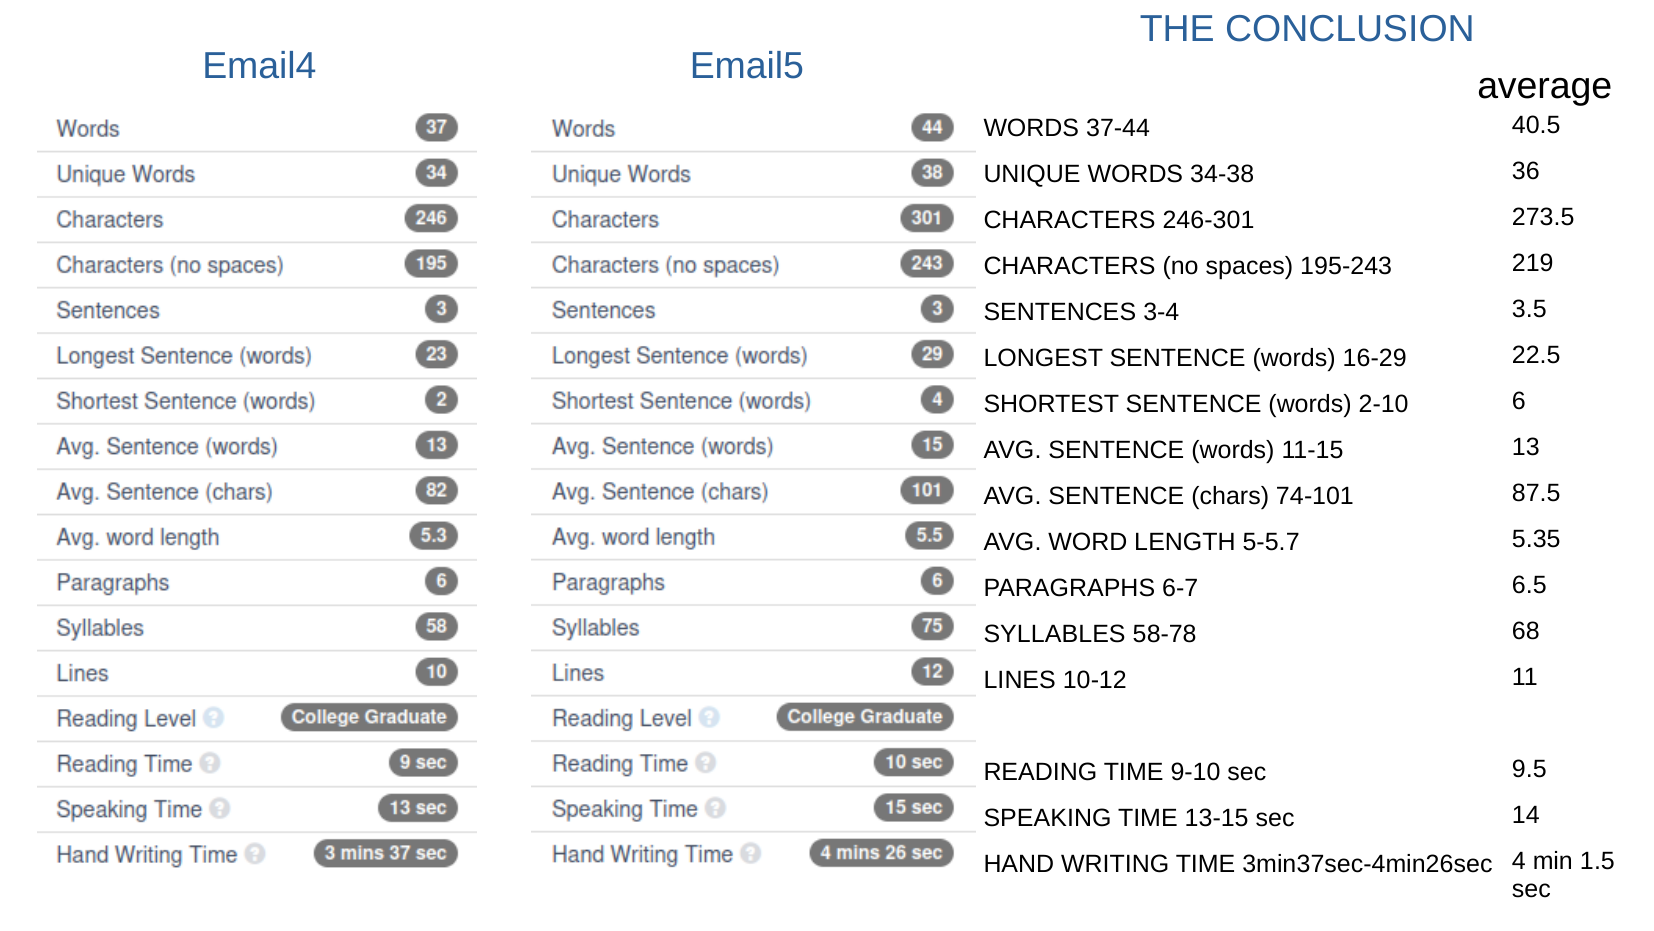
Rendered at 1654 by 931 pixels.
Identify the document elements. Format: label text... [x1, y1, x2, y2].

text_box Email4 [187, 37, 332, 95]
text_box WORDS 37-44 UNIQUE WORDS 34-38 CHARACTERS 246-301 CHARACTERS (no spaces) 195-243 SENTENCES 3-4 LONGEST SENTENCE (words) 16-29 SHORTEST SENTENCE (words) 2-10 AVG. SENTENCE (words) 11-15 AVG. SENTENCE (chars) 74-101 AVG. WORD LENGTH 5-5.7 PARAGRAPHS 6-7 SYLLABLES 58-78 LINES 10-12 READING TIME 9-10 sec SPEAKING TIME 13-15 sec HAND WRITING TIME 3min37sec-4min26sec [968, 106, 1497, 835]
text_box Email5 [675, 37, 820, 95]
picture [531, 112, 976, 875]
text_box 40.5 36 273.5 219 3.5 22.5 6 13 87.5 5.35 6.5 68 11 9.5 14 4 min 1.5 sec [1497, 198, 1651, 863]
picture [37, 112, 477, 877]
text_box average [1462, 56, 1654, 198]
text_box THE CONCLUSION [1125, 0, 1490, 57]
